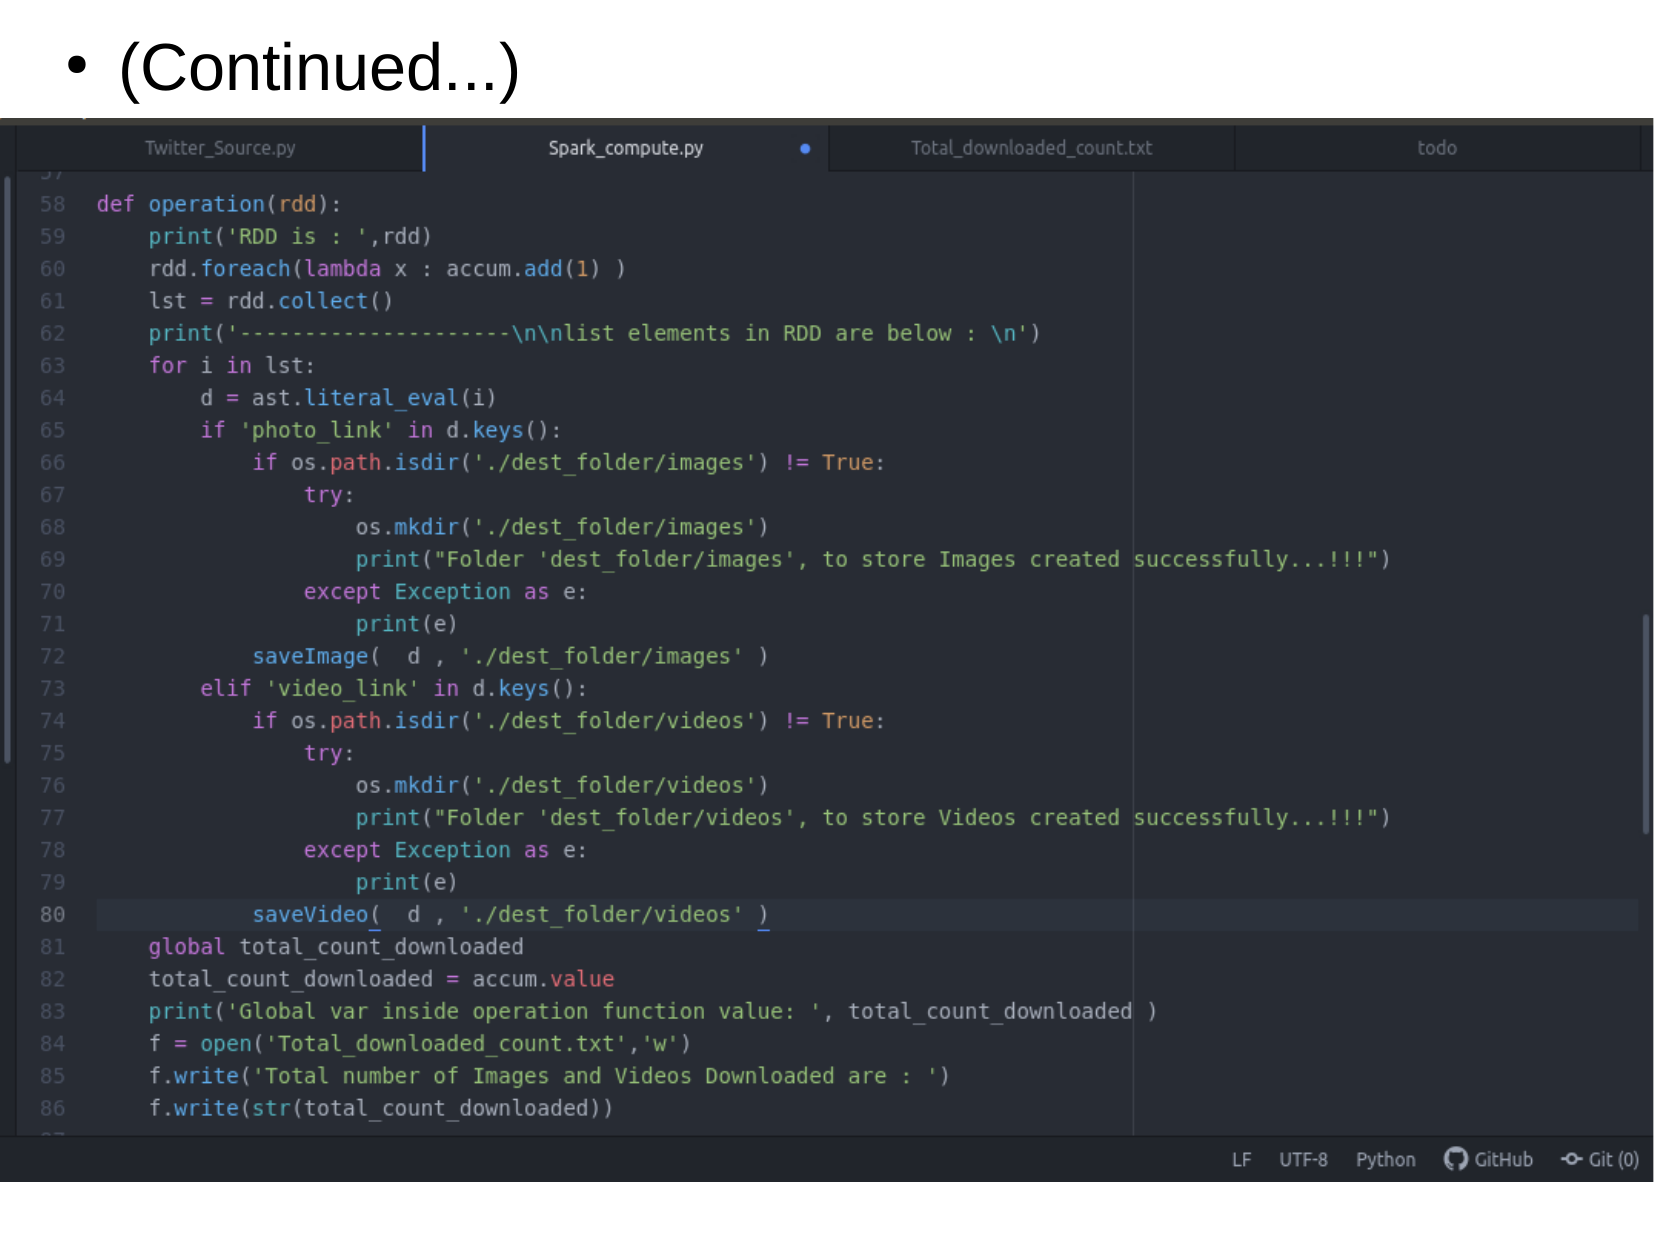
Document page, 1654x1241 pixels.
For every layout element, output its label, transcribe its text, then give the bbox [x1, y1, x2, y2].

picture [0, 118, 1654, 1182]
list (Continued...) [47, 29, 1536, 118]
